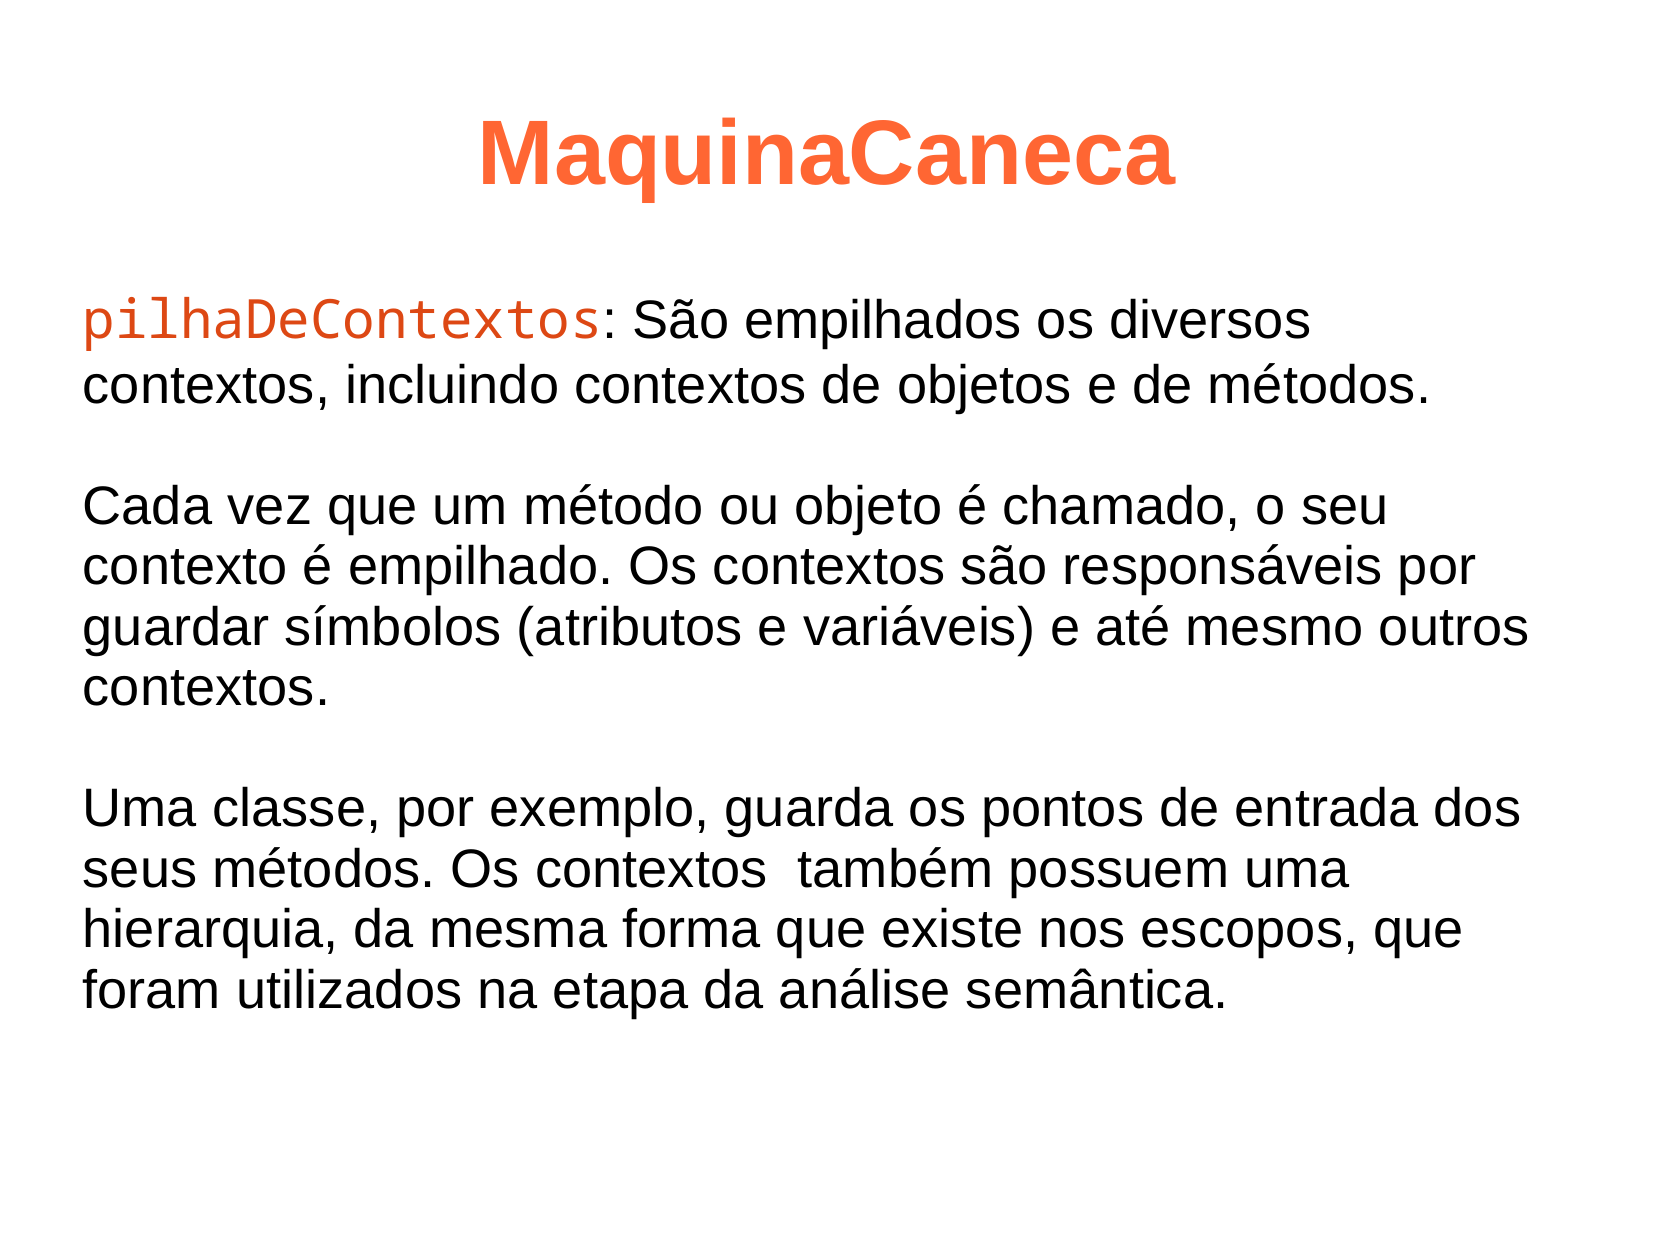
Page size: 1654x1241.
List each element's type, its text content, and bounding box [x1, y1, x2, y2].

subtitle pilhaDeContextos: São empilhados os diversos contextos, incluindo contextos de objetos e de métodos. Cada vez que um método ou objeto é chamado, o seu contexto é empilhado. Os contextos são responsáveis por guardar símbolos (atributos e variáveis) e até mesmo outros contextos. Uma classe, por exemplo, guarda os pontos de entrada dos seus métodos. Os contextos também possuem uma hierarquia, da mesma forma que existe nos escopos, que foram utilizados na etapa da análise semântica. [82, 284, 1538, 1016]
title MaquinaCaneca [82, 49, 1571, 257]
